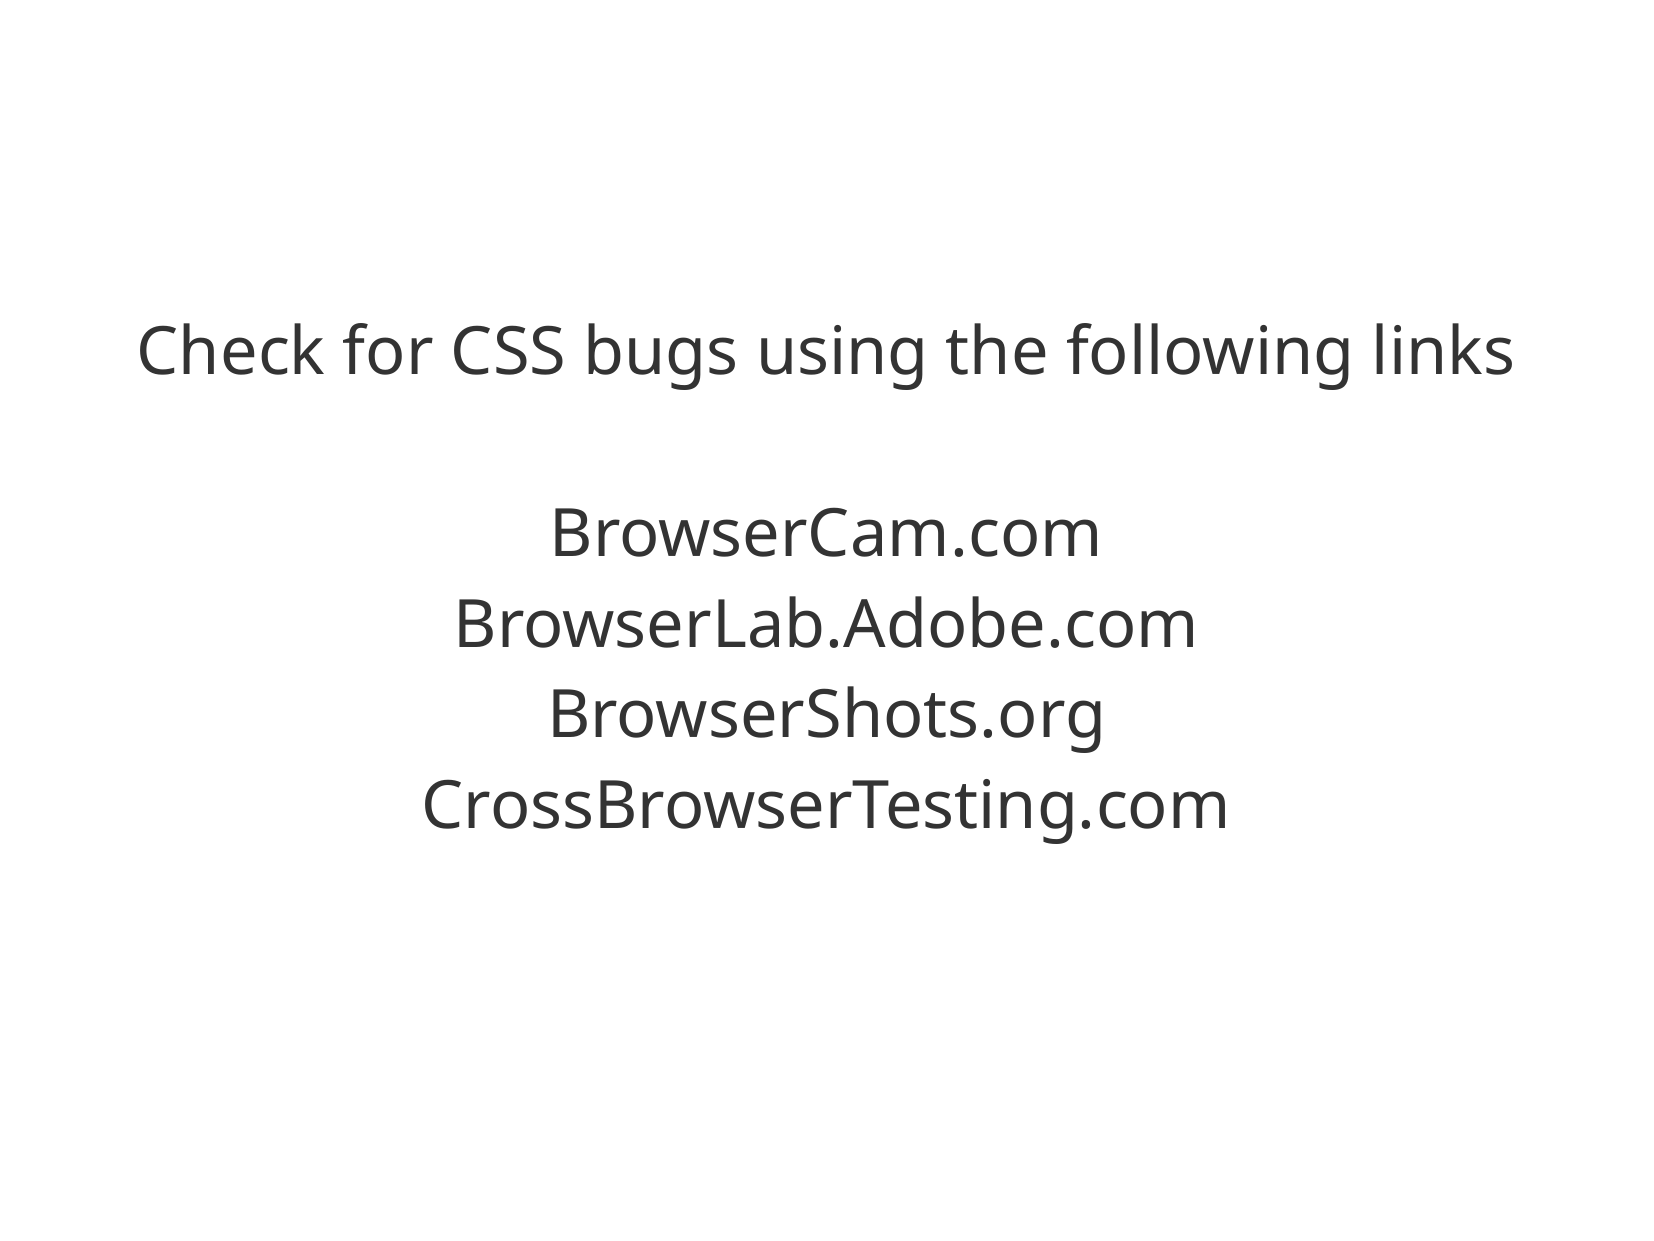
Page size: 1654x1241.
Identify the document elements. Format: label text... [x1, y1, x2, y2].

subtitle Check for CSS bugs using the following links BrowserCam.com BrowserLab.Adobe.com BrowserShots.org CrossBrowserTesting.com [82, 49, 1571, 1193]
